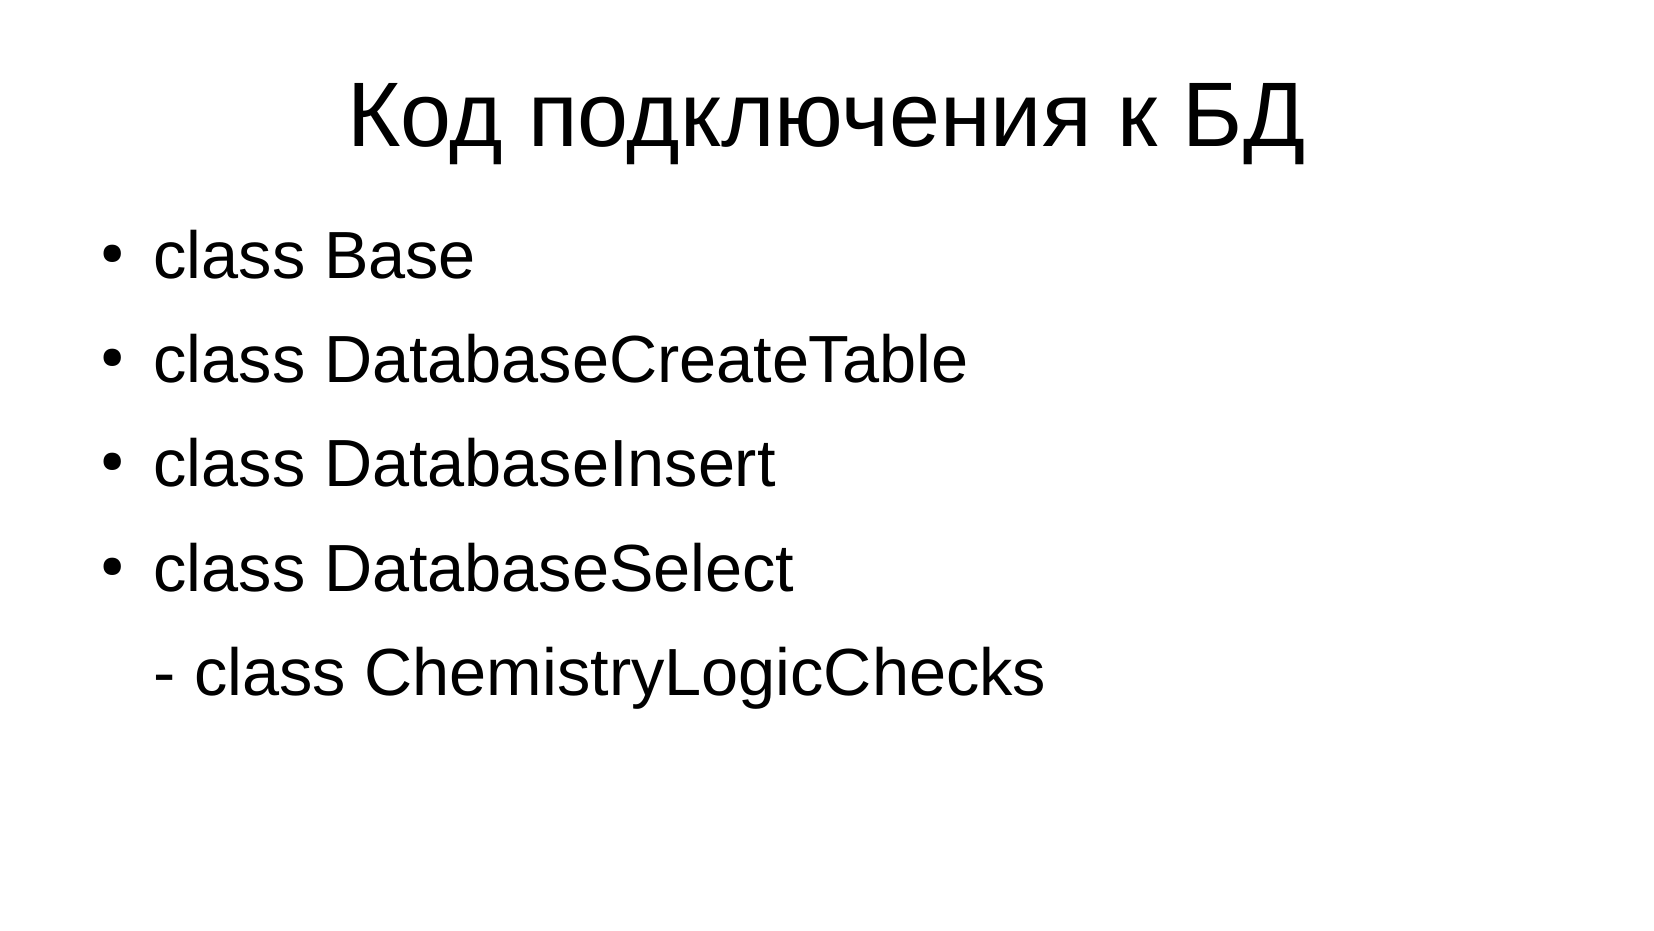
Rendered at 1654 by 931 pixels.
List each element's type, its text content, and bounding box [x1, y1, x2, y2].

list class Base class DatabaseCreateTable class DatabaseInsert class DatabaseSelect - class ChemistryLogicChecks [82, 217, 1571, 758]
title Код подключения к БД [82, 37, 1571, 193]
